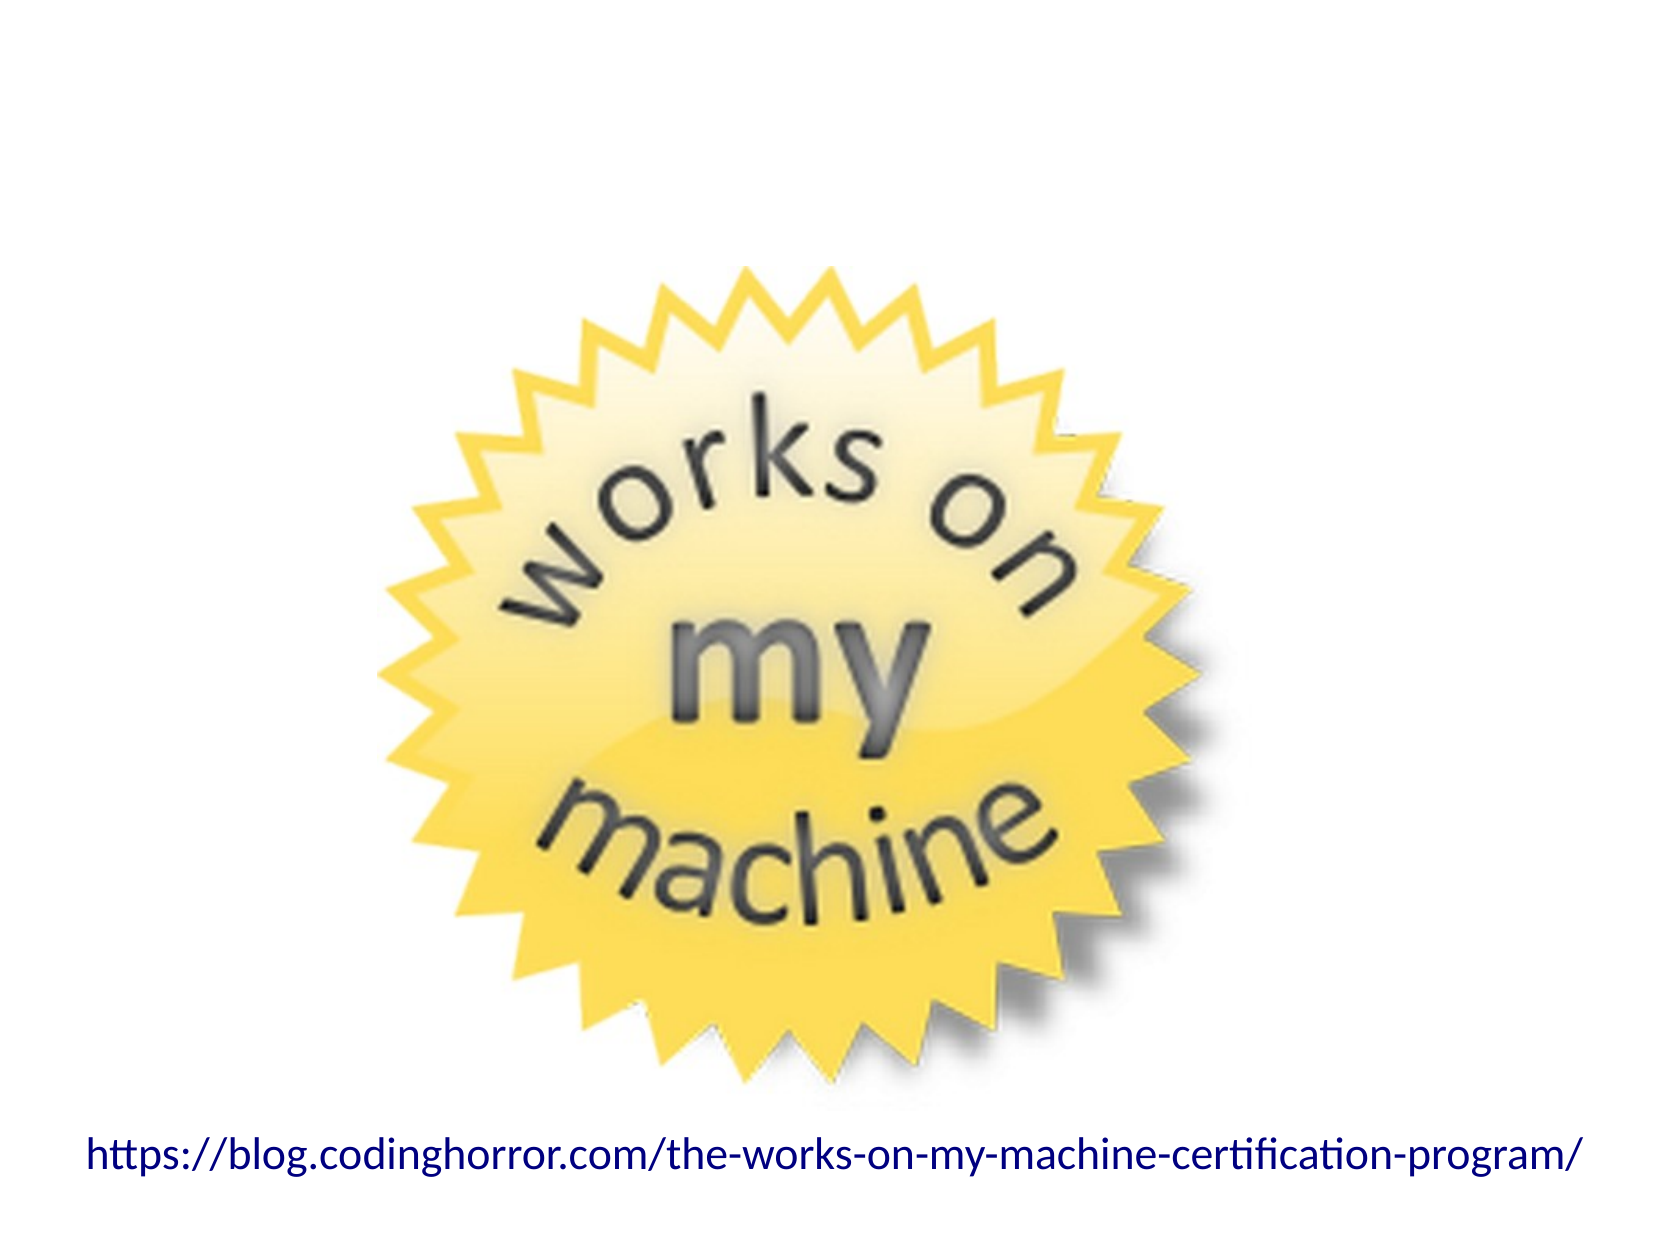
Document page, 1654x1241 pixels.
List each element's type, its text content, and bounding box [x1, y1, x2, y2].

picture [377, 266, 1252, 1111]
text_box https://blog.codinghorror.com/the-works-on-my-machine-certification-program/ [70, 1127, 1610, 1189]
